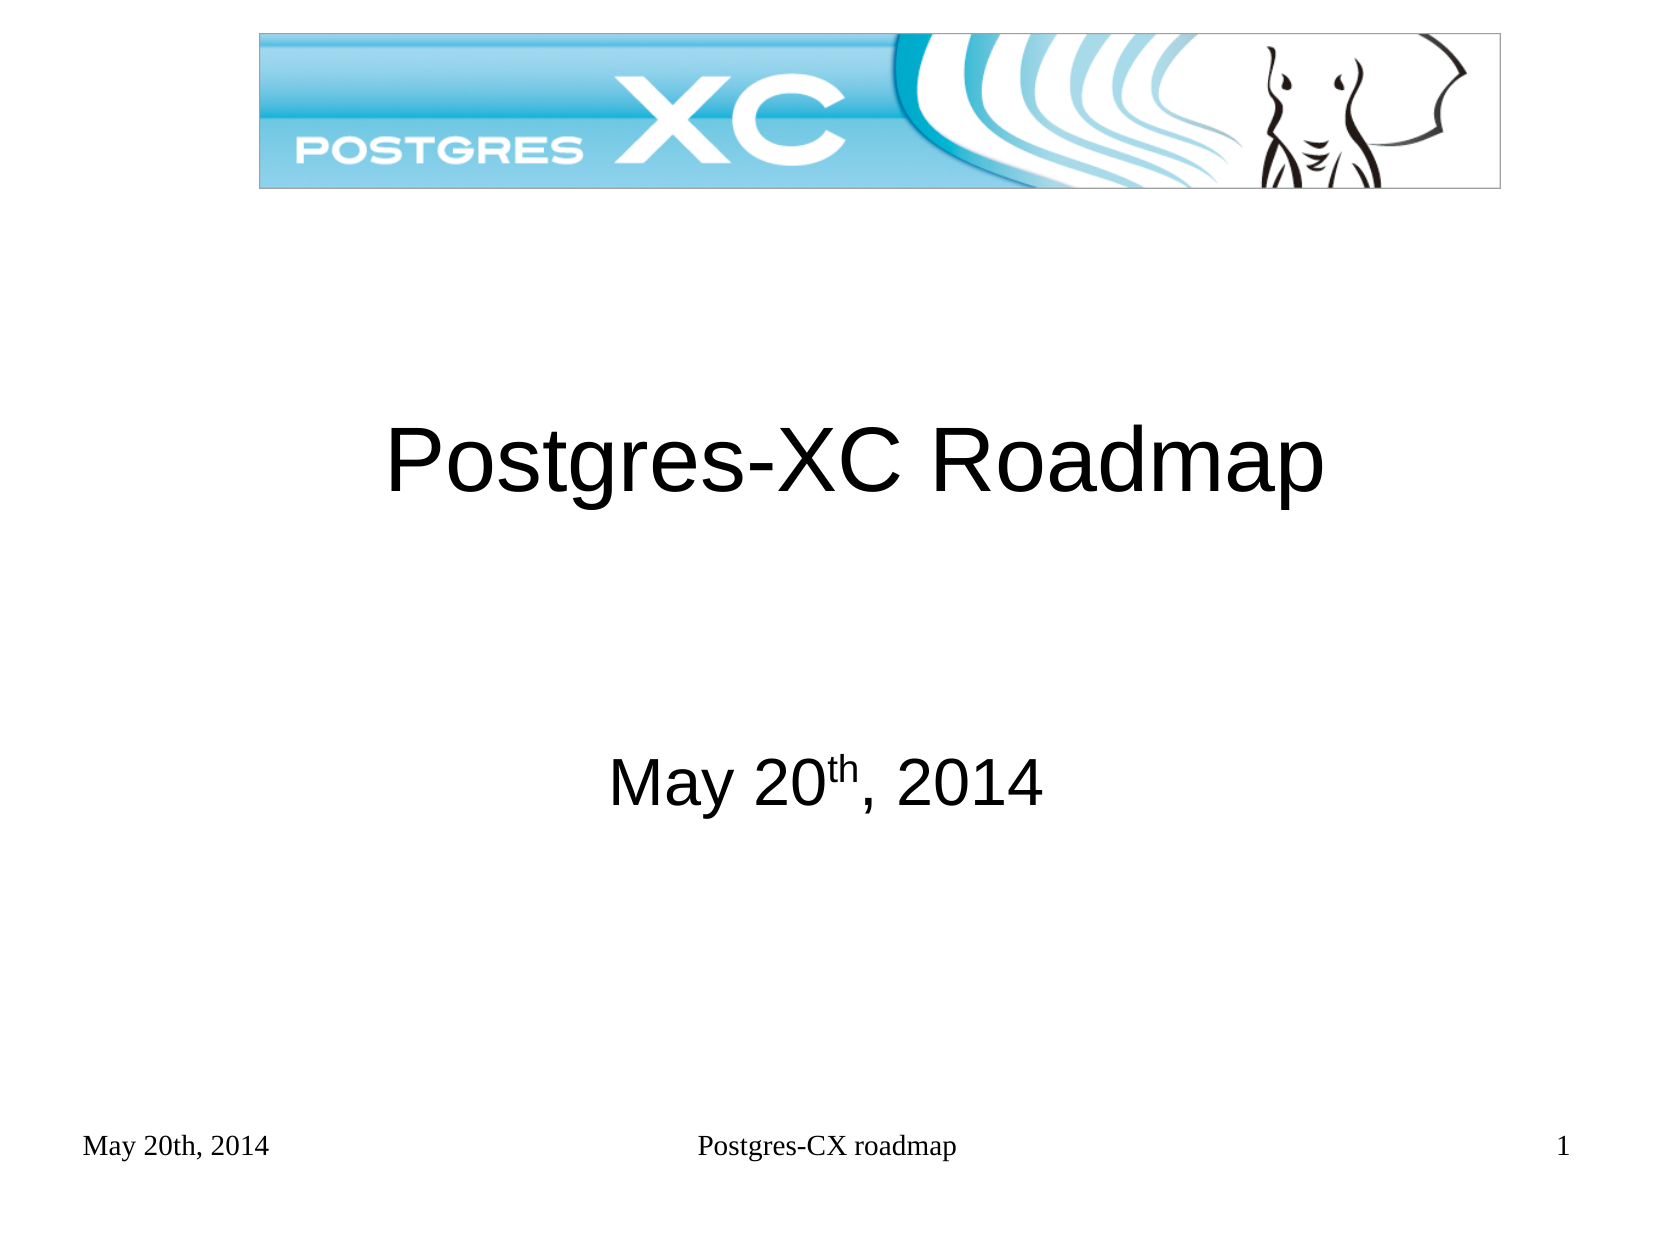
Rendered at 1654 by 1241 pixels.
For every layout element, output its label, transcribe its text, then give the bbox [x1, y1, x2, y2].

picture [259, 33, 1501, 189]
subtitle May 20th, 2014 [82, 555, 1571, 1010]
title Postgres-XC Roadmap [224, 377, 1489, 542]
